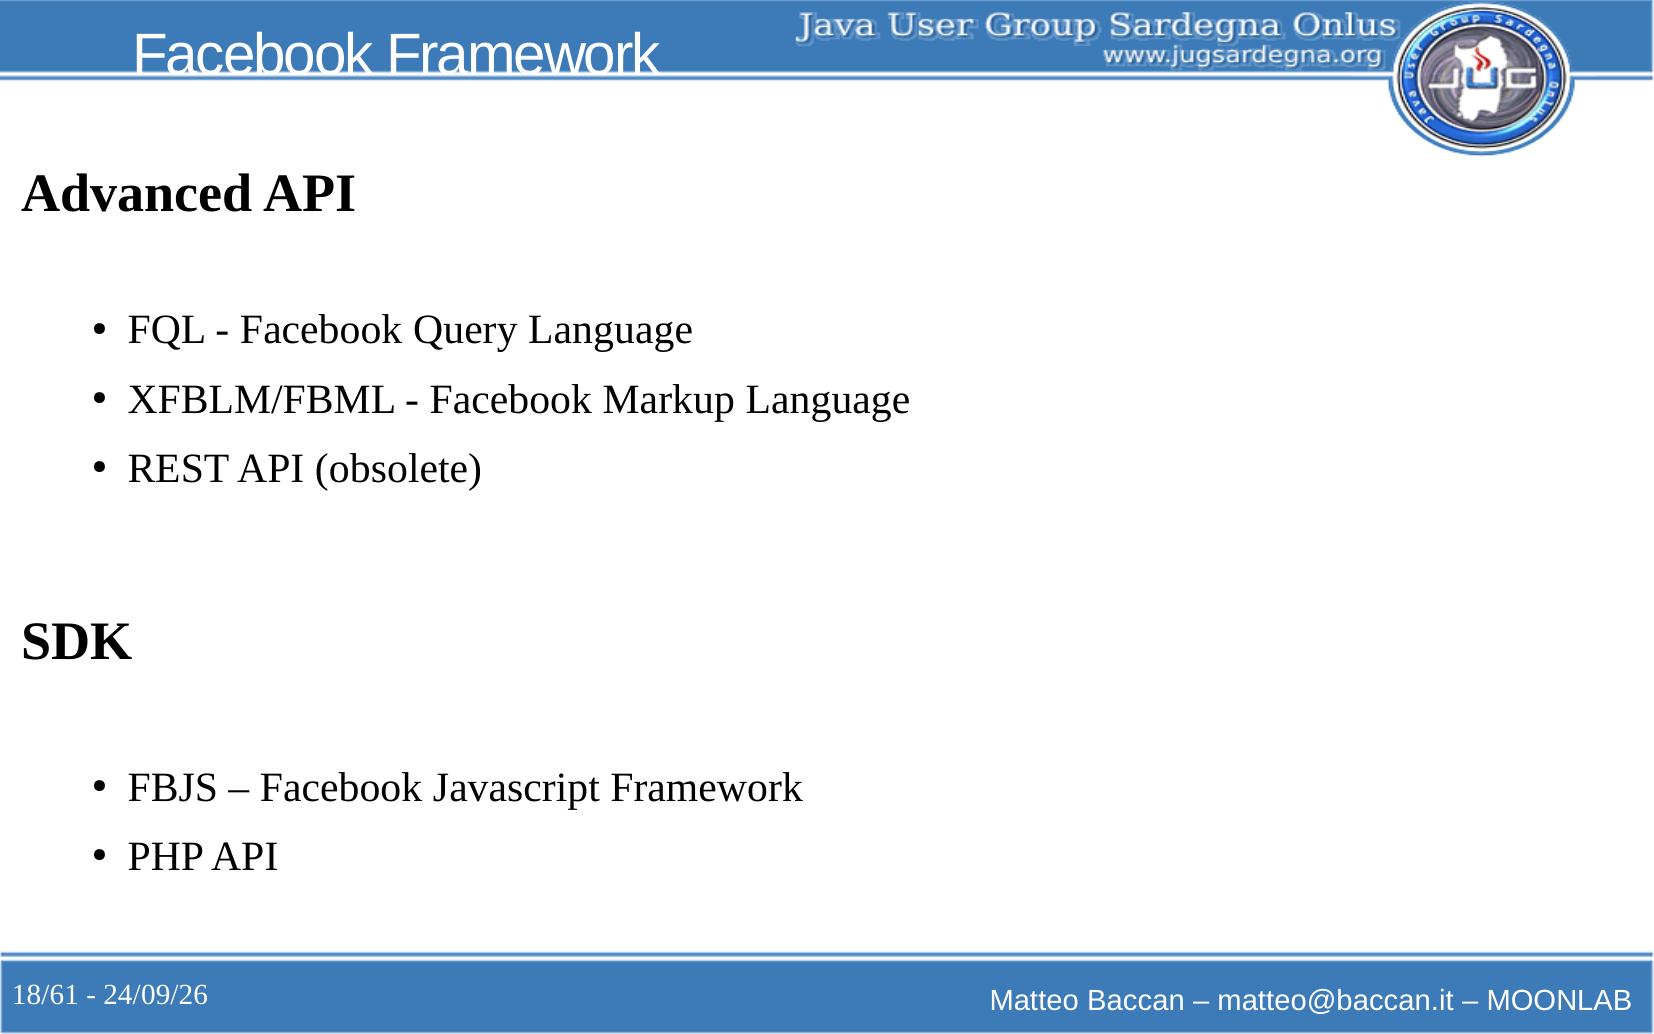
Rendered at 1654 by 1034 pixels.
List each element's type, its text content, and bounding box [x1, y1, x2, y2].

title Facebook Framework [132, 5, 1609, 103]
text_box Advanced API FQL - Facebook Query Language XFBLM/FBML - Facebook Markup Language REST API (obsolete) SDK FBJS – Facebook Javascript Framework PHP API [6, 156, 1649, 901]
picture [0, 0, 1654, 1034]
